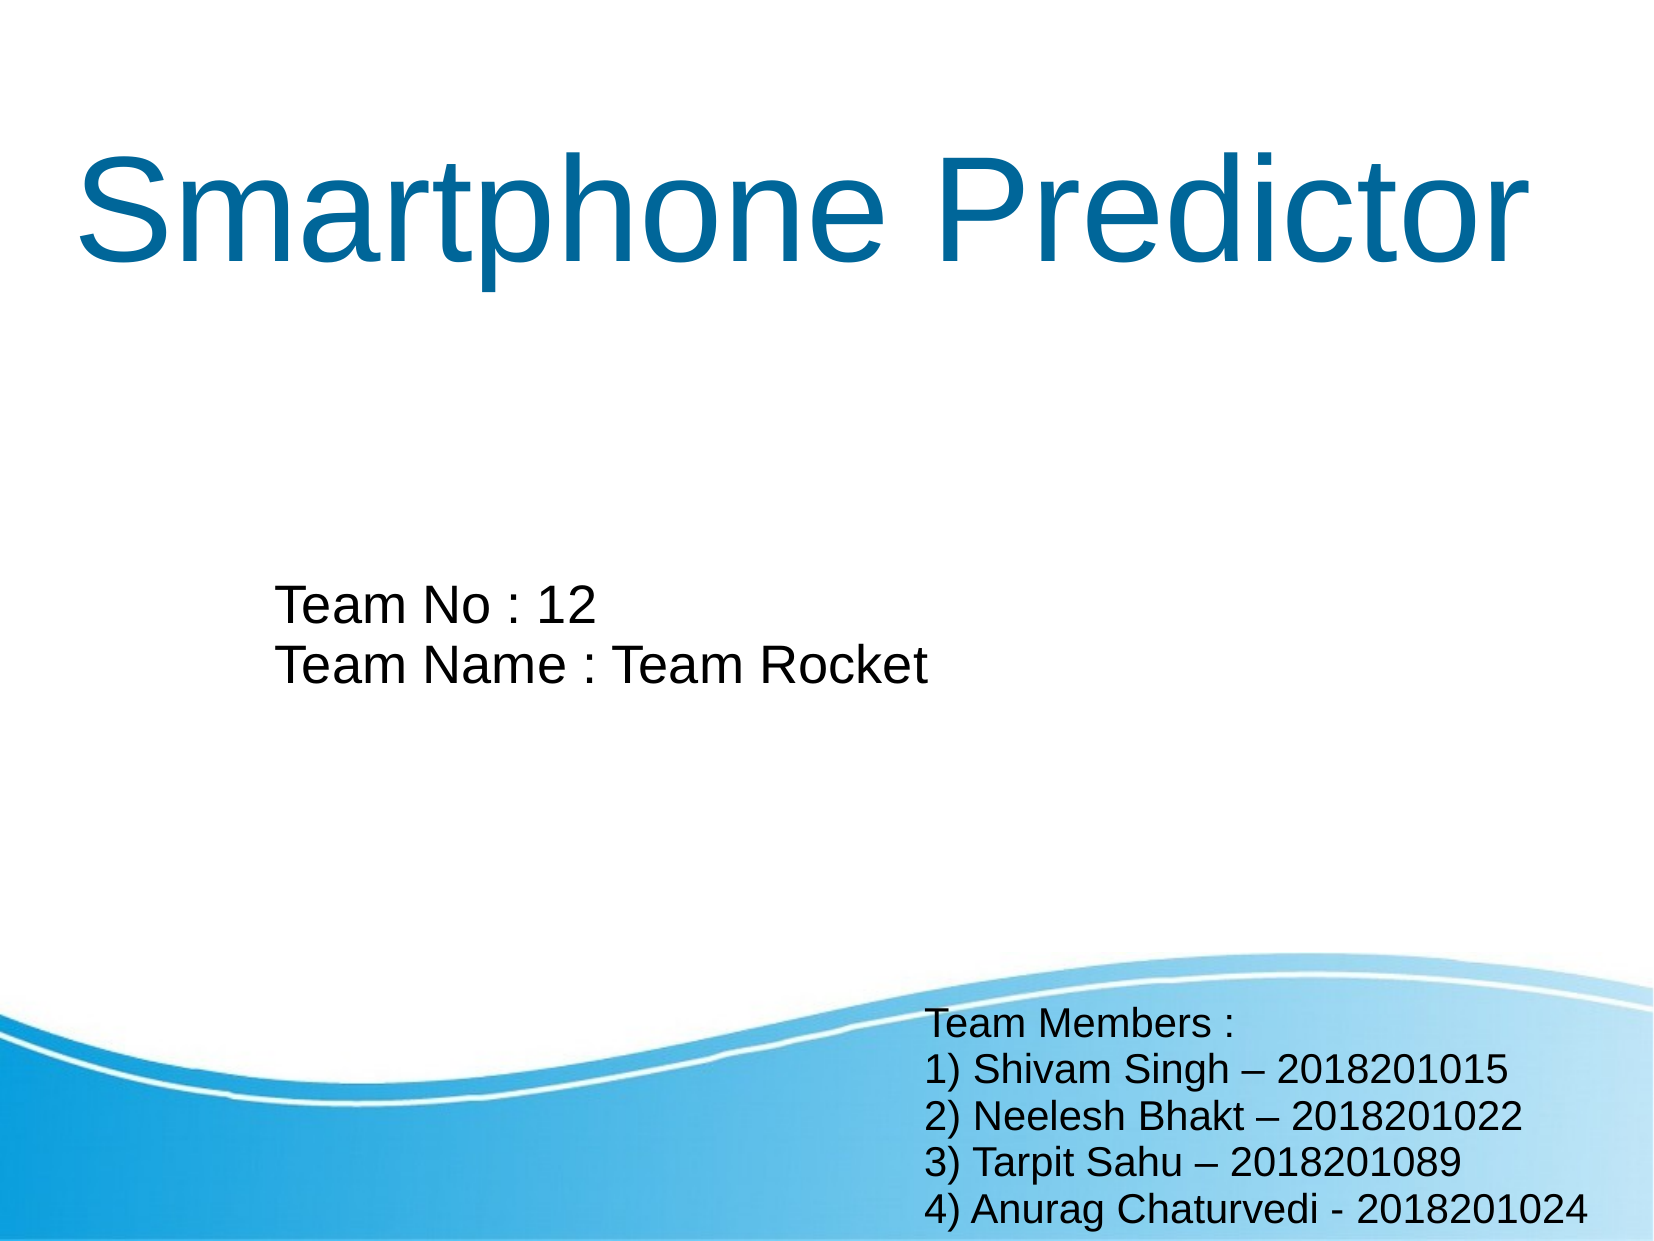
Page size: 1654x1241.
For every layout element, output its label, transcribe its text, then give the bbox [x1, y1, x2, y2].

text_box Team Members : 1) Shivam Singh – 2018201015 2) Neelesh Bhakt – 2018201022 3) Tarpit Sahu – 2018201089 4) Anurag Chaturvedi - 2018201024 [909, 992, 1654, 1240]
text_box Team No : 12 Team Name : Team Rocket [259, 566, 1241, 764]
title Smartphone Predictor [59, 106, 1548, 314]
picture [0, 952, 1654, 1241]
